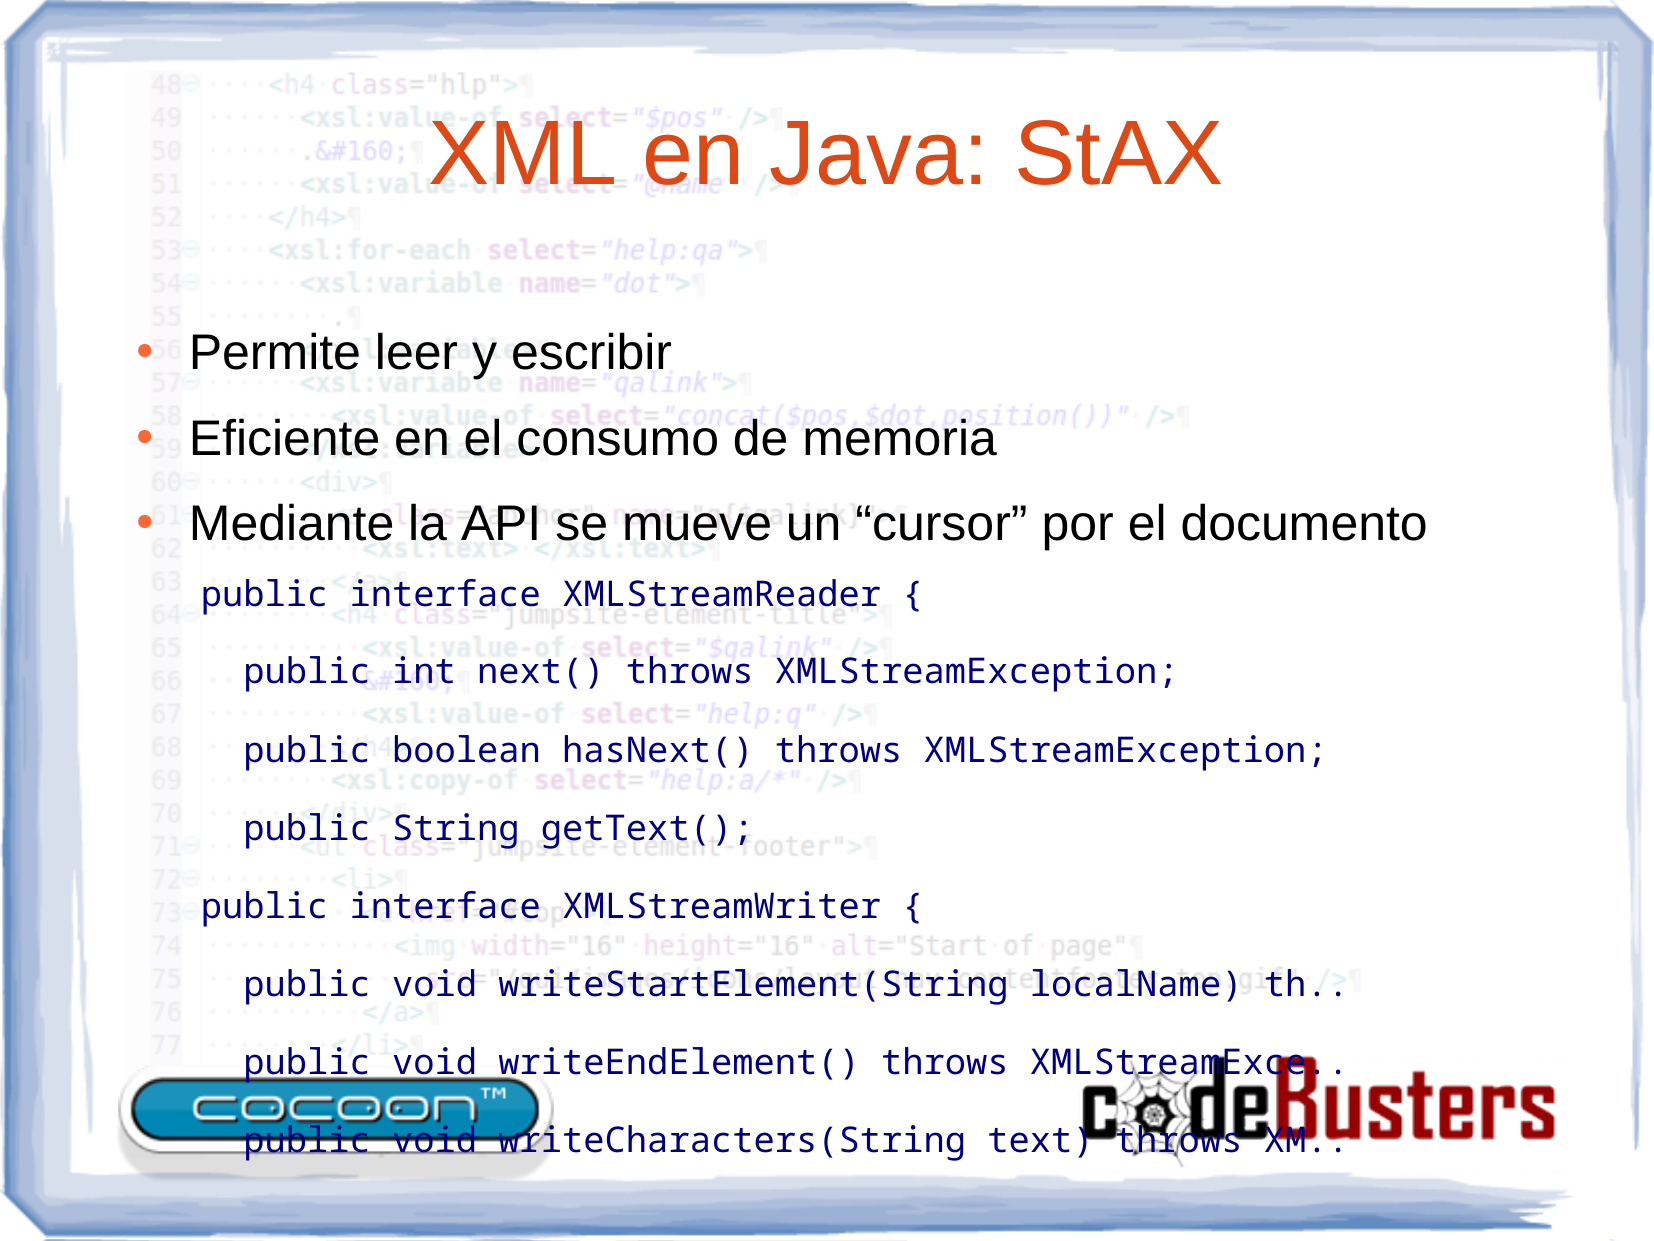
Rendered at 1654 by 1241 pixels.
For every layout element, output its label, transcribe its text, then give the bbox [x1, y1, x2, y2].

list Permite leer y escribir Eficiente en el consumo de memoria Mediante la API se mueve un “cursor” por el documento [118, 324, 1571, 579]
picture [0, 0, 1654, 1241]
list public interface XMLStreamReader { public int next() throws XMLStreamException; public boolean hasNext() throws XMLStreamException; public String getText(); public interface XMLStreamWriter { public void writeStartElement(String localName) th.. public void writeEndElement() throws XMLStreamExce.. public void writeCharacters(String text) throws XM.. [129, 568, 1583, 1060]
title XML en Java: StAX [82, 49, 1571, 257]
